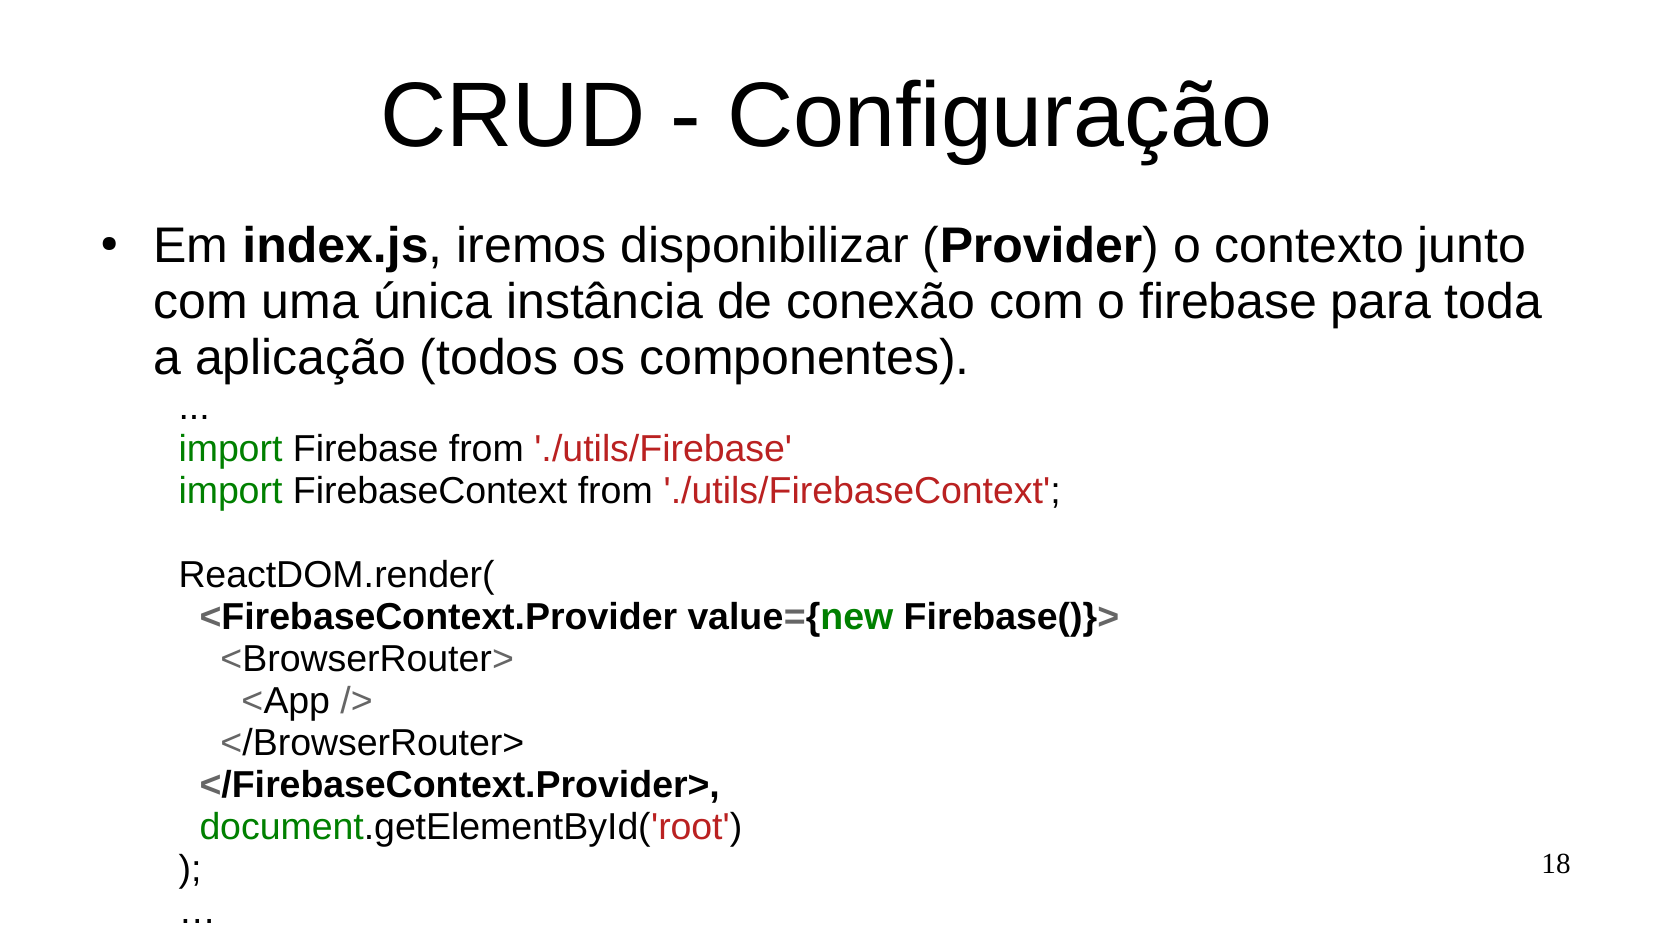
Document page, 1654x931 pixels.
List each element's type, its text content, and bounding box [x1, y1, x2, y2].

list Em index.js, iremos disponibilizar (Provider) o contexto junto com uma única instância de conexão com o firebase para toda a aplicação (todos os componentes). [82, 217, 1571, 758]
title CRUD - Configuração [82, 37, 1571, 193]
text_box ... import Firebase from './utils/Firebase' import FirebaseContext from './utils/FirebaseContext'; ReactDOM.render( <FirebaseContext.Provider value={new Firebase()}> <BrowserRouter> <App /> </BrowserRouter> </FirebaseContext.Provider>, document.getElementById('root') ); … [163, 378, 1327, 931]
